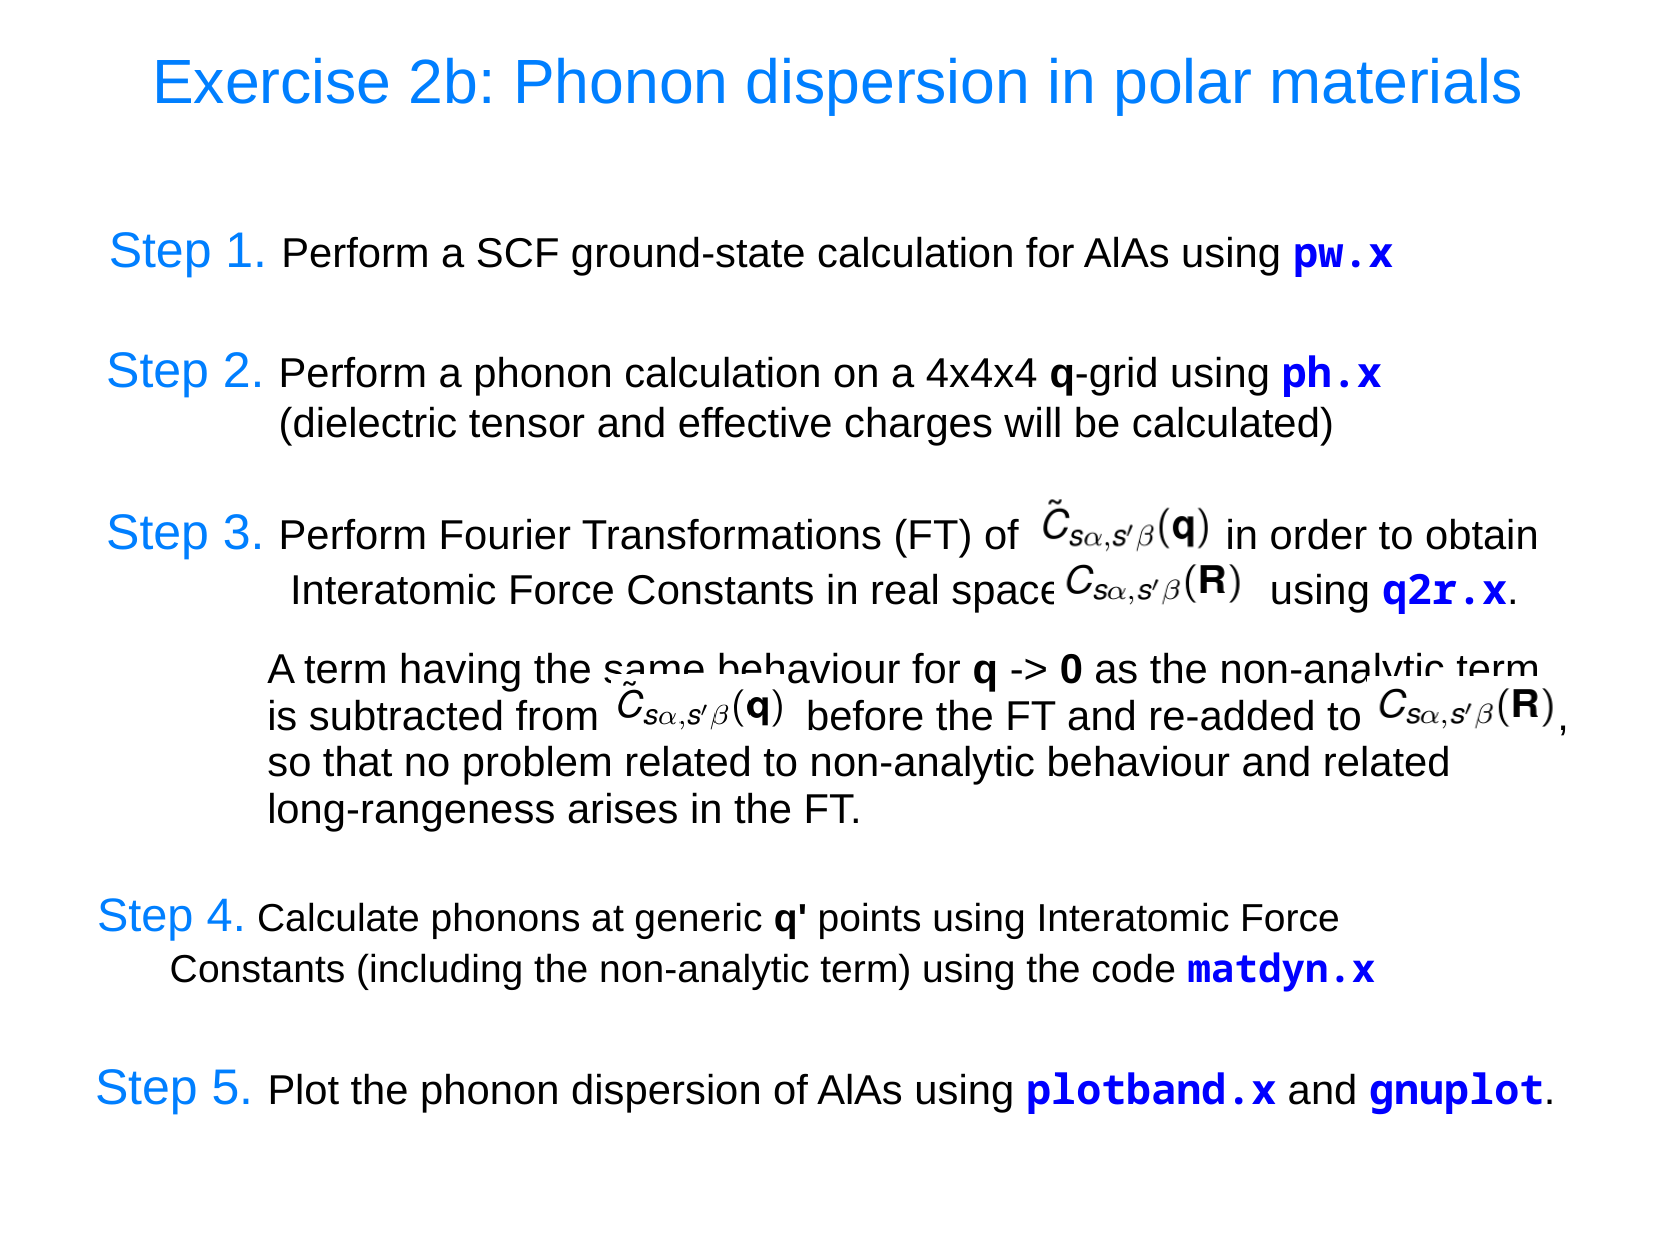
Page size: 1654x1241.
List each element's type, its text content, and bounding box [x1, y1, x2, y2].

list Step 5. Plot the phonon dispersion of AlAs using plotband.x and gnuplot. [24, 1059, 1570, 1195]
list Step 1. Perform a SCF ground-state calculation for AlAs using pw.x [38, 222, 1623, 385]
picture [611, 674, 786, 736]
list Step 3. Perform Fourier Transformations (FT) of in order to obtain Interatomic Force Constants in real space using q2r.x. A term having the same behaviour for q -> 0 as the non-analytic term is subtracted from before the FT and re-added to , so that no problem related to non-analytic behaviour and related long-rangeness arises in the FT. [35, 503, 1621, 843]
list Step 4. Calculate phonons at generic q' points using Interatomic Force Constants (including the non-analytic term) using the code matdyn.x [30, 887, 1576, 1024]
picture [1367, 676, 1559, 734]
picture [1036, 492, 1246, 610]
title Exercise 2b: Phonon dispersion in polar materials [83, 0, 1572, 186]
list Step 2. Perform a phonon calculation on a 4x4x4 q-grid using ph.x (dielectric tensor and effective charges will be calculated) [35, 342, 1621, 503]
